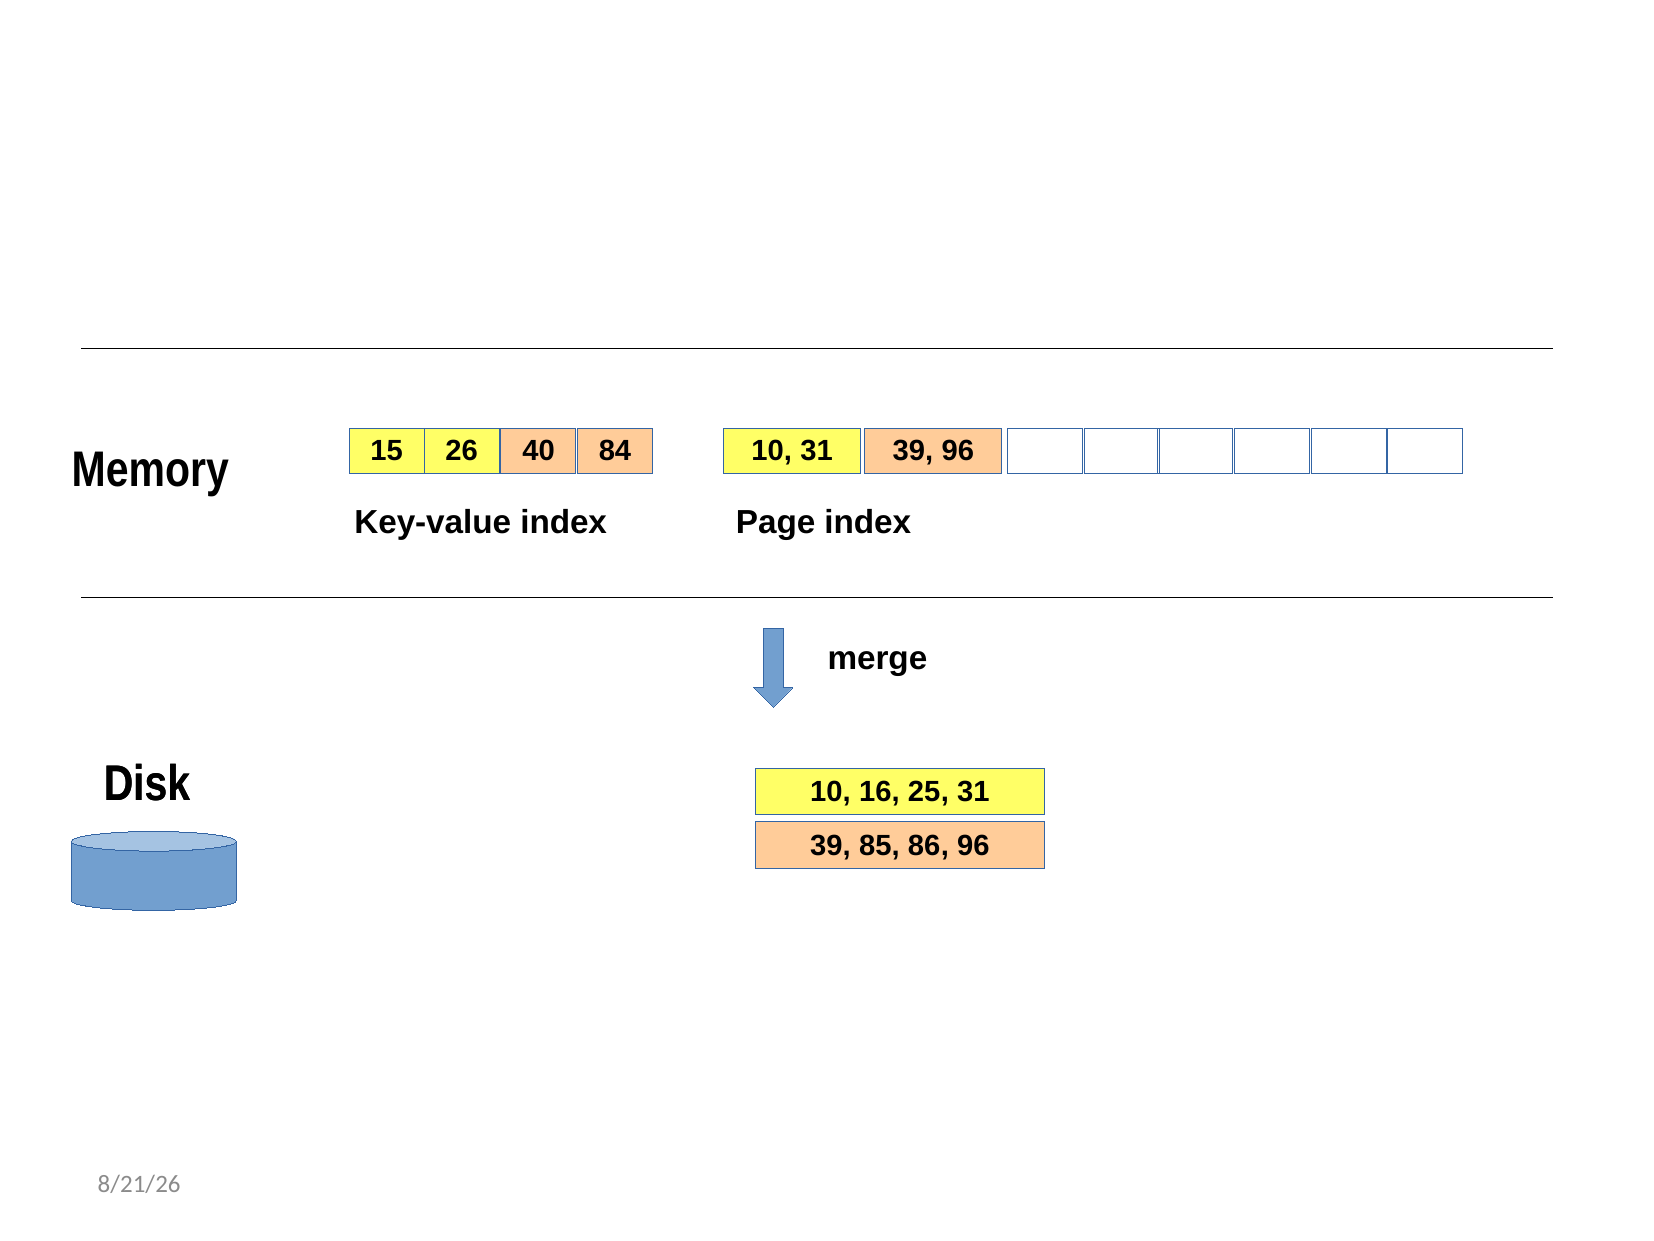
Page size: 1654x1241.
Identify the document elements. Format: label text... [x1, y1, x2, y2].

text_box 15 [349, 428, 424, 474]
text_box Memory [56, 431, 323, 529]
text_box 39, 85, 86, 96 [755, 821, 1045, 869]
text_box [753, 628, 793, 708]
text_box 84 [577, 428, 653, 474]
text_box merge [812, 632, 1137, 703]
text_box Disk [89, 746, 269, 844]
text_box 40 [500, 428, 576, 474]
text_box 10, 16, 25, 31 [755, 768, 1045, 815]
text_box 7 [71, 835, 234, 852]
text_box 39, 96 [864, 428, 1002, 474]
text_box Page index [721, 496, 1045, 567]
text_box 26 [424, 428, 500, 474]
text_box 10, 31 [723, 428, 861, 474]
text_box [71, 843, 237, 911]
text_box Key-value index [339, 496, 664, 567]
